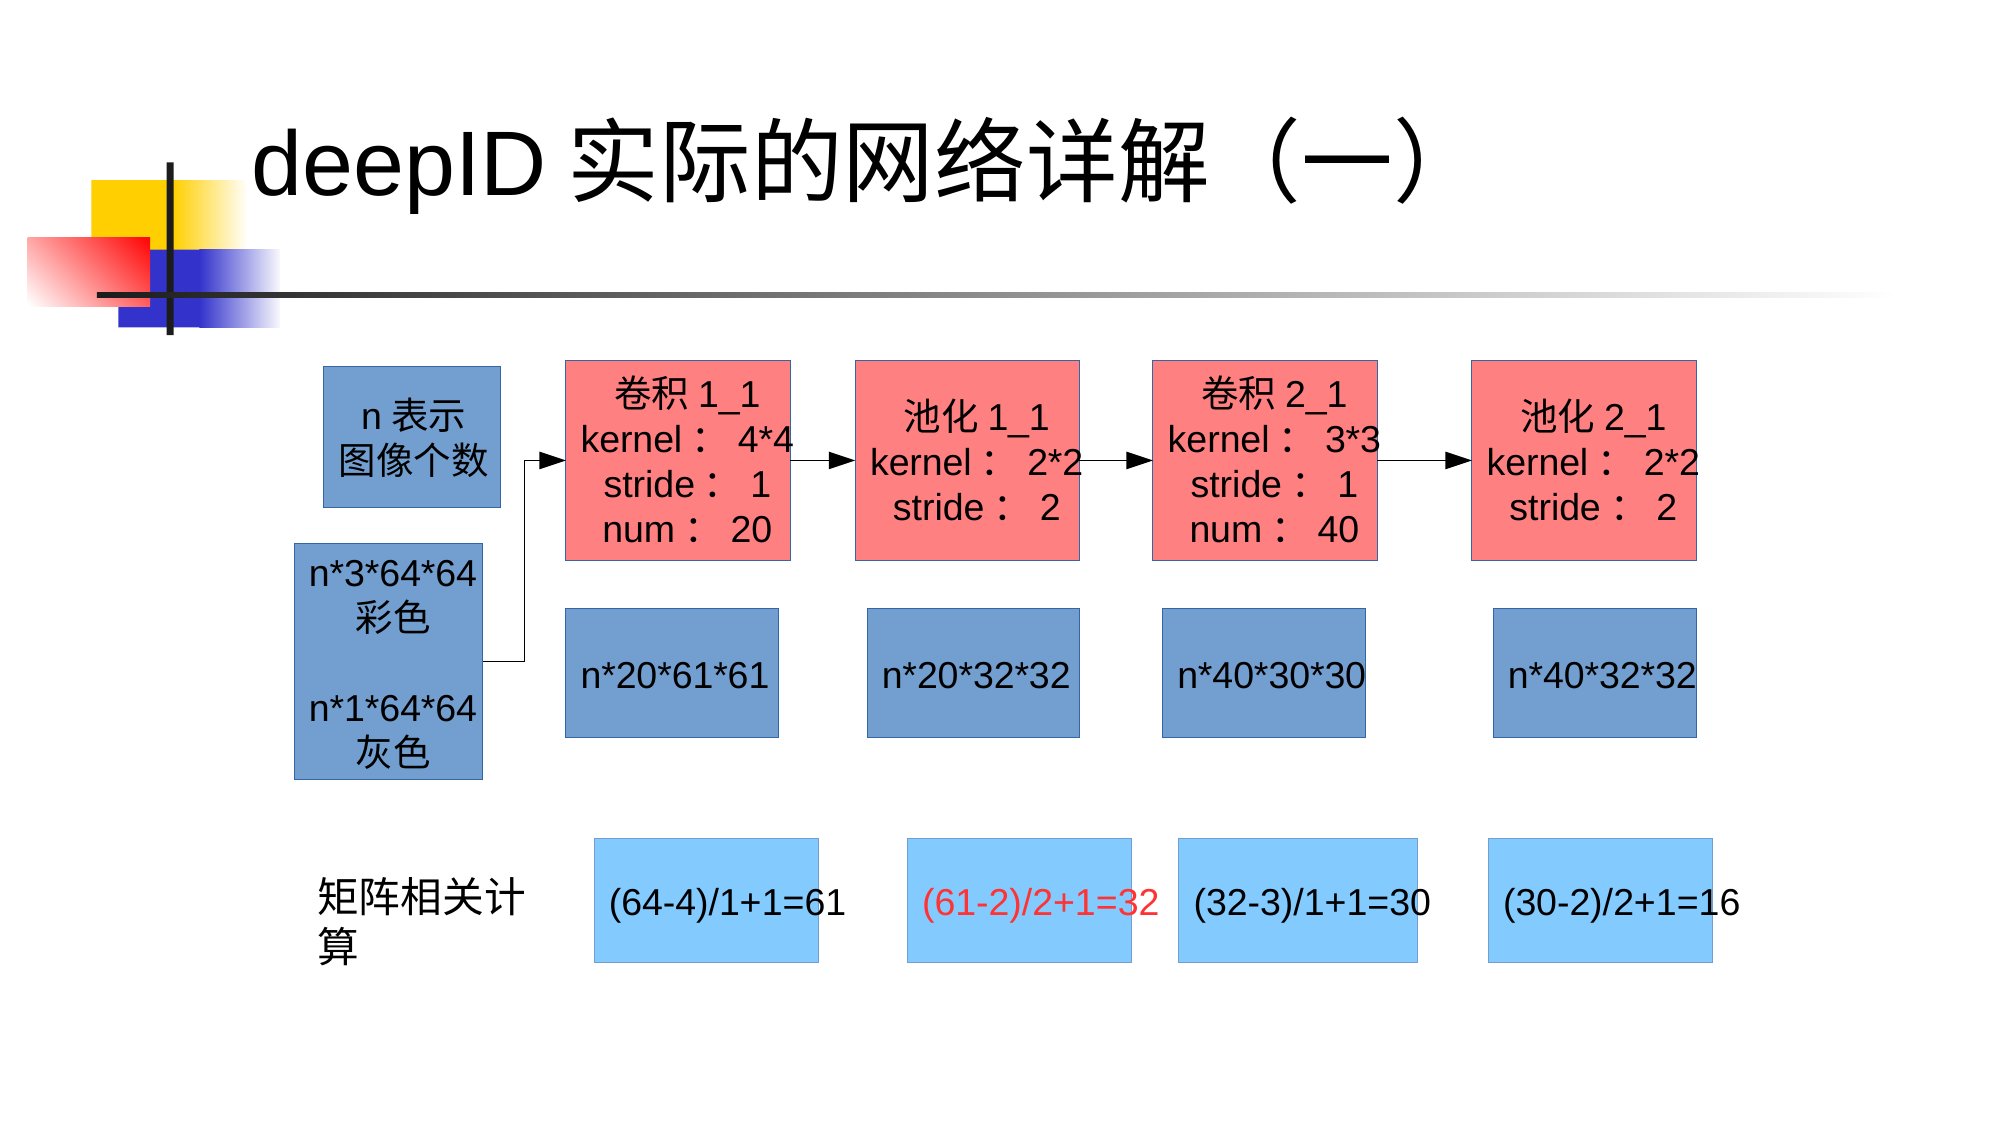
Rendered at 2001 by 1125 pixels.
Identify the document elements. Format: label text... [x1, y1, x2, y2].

text_box 卷积2_1 kernel：3*3 stride：1 num：40 [1152, 360, 1378, 561]
text_box (32-3)/1+1=30 [1178, 838, 1418, 963]
text_box n*40*30*30 [1162, 608, 1366, 738]
text_box n*40*32*32 [1493, 608, 1697, 738]
text_box (61-2)/2+1=32 [907, 838, 1132, 963]
text_box 矩阵相关计算 [302, 862, 583, 922]
title deepID实际的网络详解（一） [251, 35, 1957, 275]
text_box 池化1_1 kernel：2*2 stride：2 [855, 360, 1080, 561]
text_box n*20*32*32 [867, 608, 1080, 738]
text_box 卷积1_1 kernel：4*4 stride：1 num：20 [565, 360, 791, 561]
text_box n表示 图像个数 [323, 366, 501, 508]
text_box 池化2_1 kernel：2*2 stride：2 [1471, 360, 1697, 561]
text_box (30-2)/2+1=16 [1488, 838, 1713, 963]
text_box n*3*64*64 彩色 n*1*64*64 灰色 [294, 543, 483, 780]
text_box (64-4)/1+1=61 [594, 838, 819, 963]
text_box n*20*61*61 [565, 608, 779, 738]
